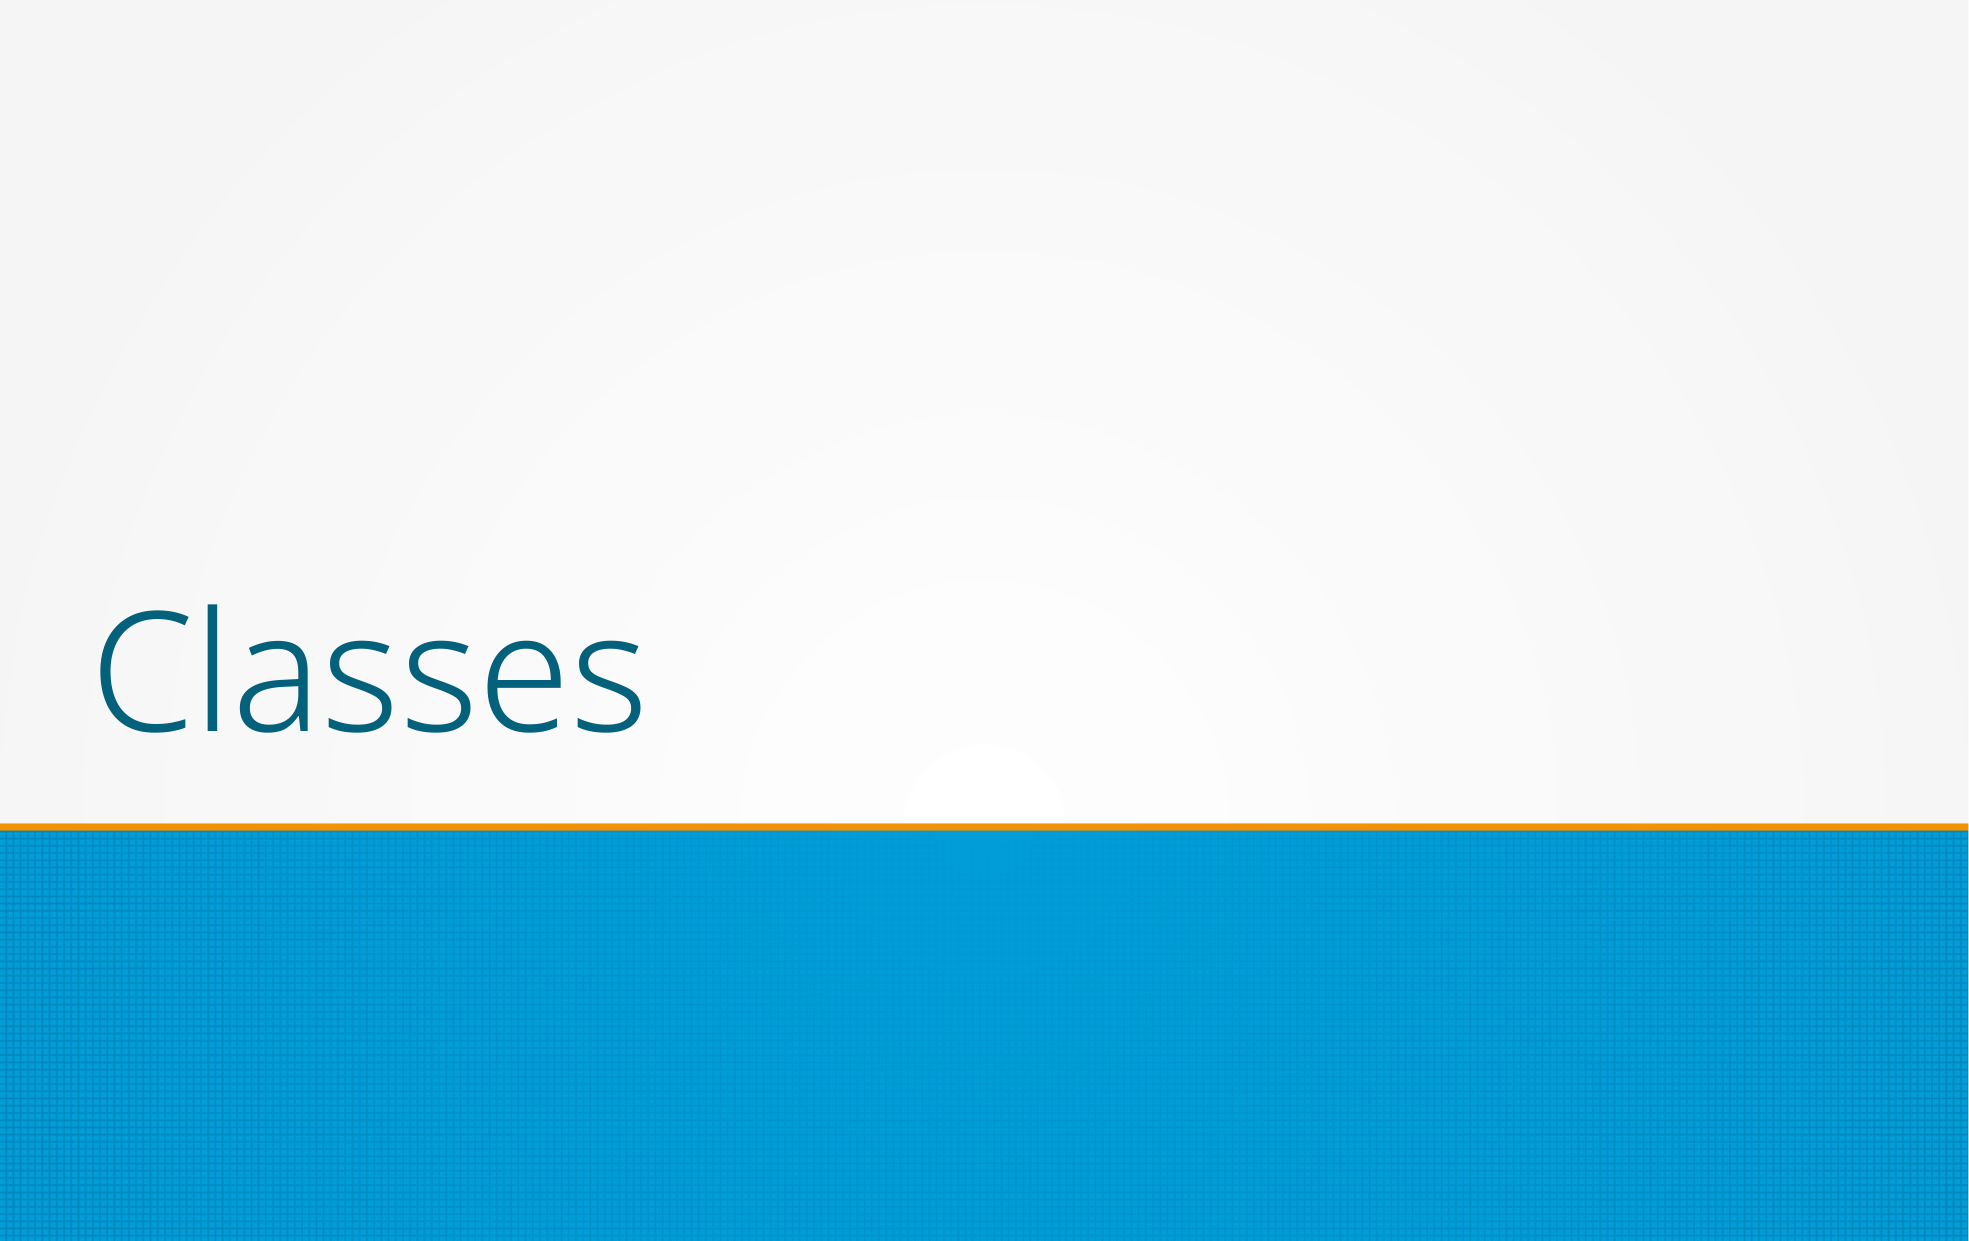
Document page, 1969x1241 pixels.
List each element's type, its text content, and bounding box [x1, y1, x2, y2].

title Classes [90, 49, 1862, 781]
picture [0, 0, 1969, 830]
